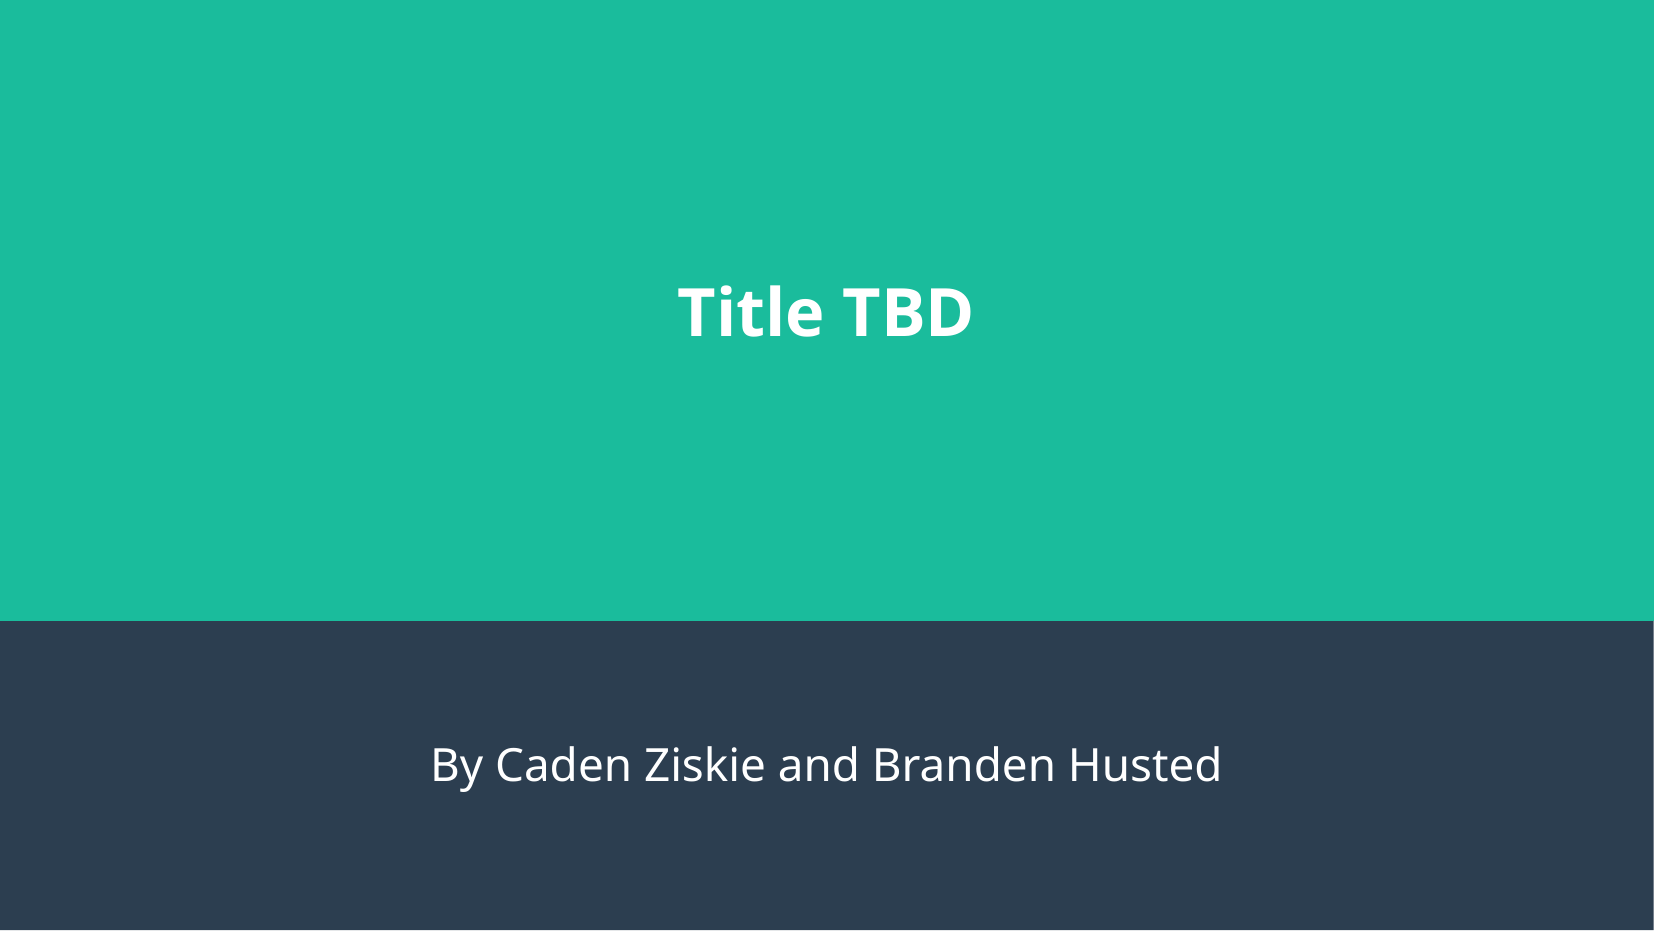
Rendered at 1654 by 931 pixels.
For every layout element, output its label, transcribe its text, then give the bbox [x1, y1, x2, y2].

title Title TBD [59, 37, 1595, 583]
subtitle By Caden Ziskie and Branden Husted [59, 642, 1595, 886]
